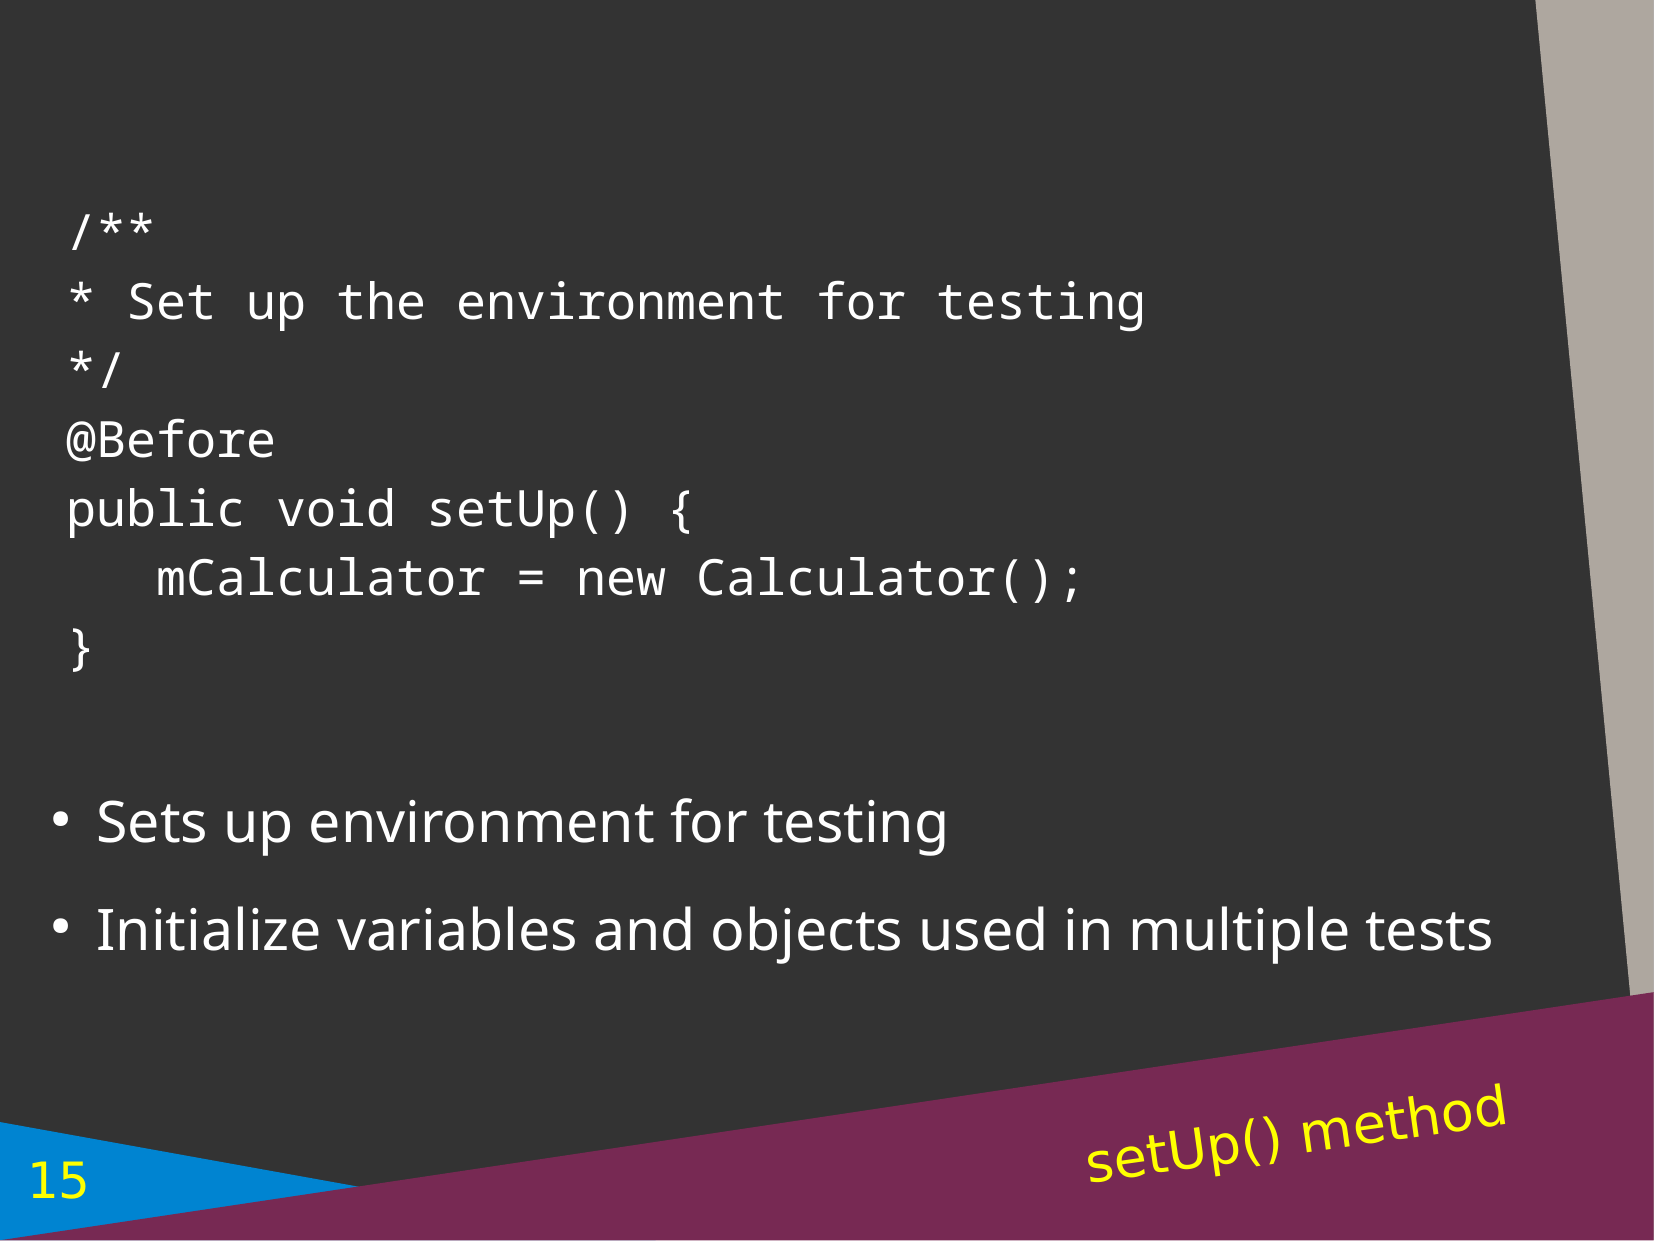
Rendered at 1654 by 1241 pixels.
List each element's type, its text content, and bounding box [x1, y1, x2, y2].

text_box /** * Set up the environment for testing */ @Before public void setUp() { mCalculator = new Calculator(); } [51, 176, 1449, 738]
list Sets up environment for testing Initialize variables and objects used in multiple tests [35, 744, 1524, 993]
title setUp() method [956, 995, 1654, 1241]
